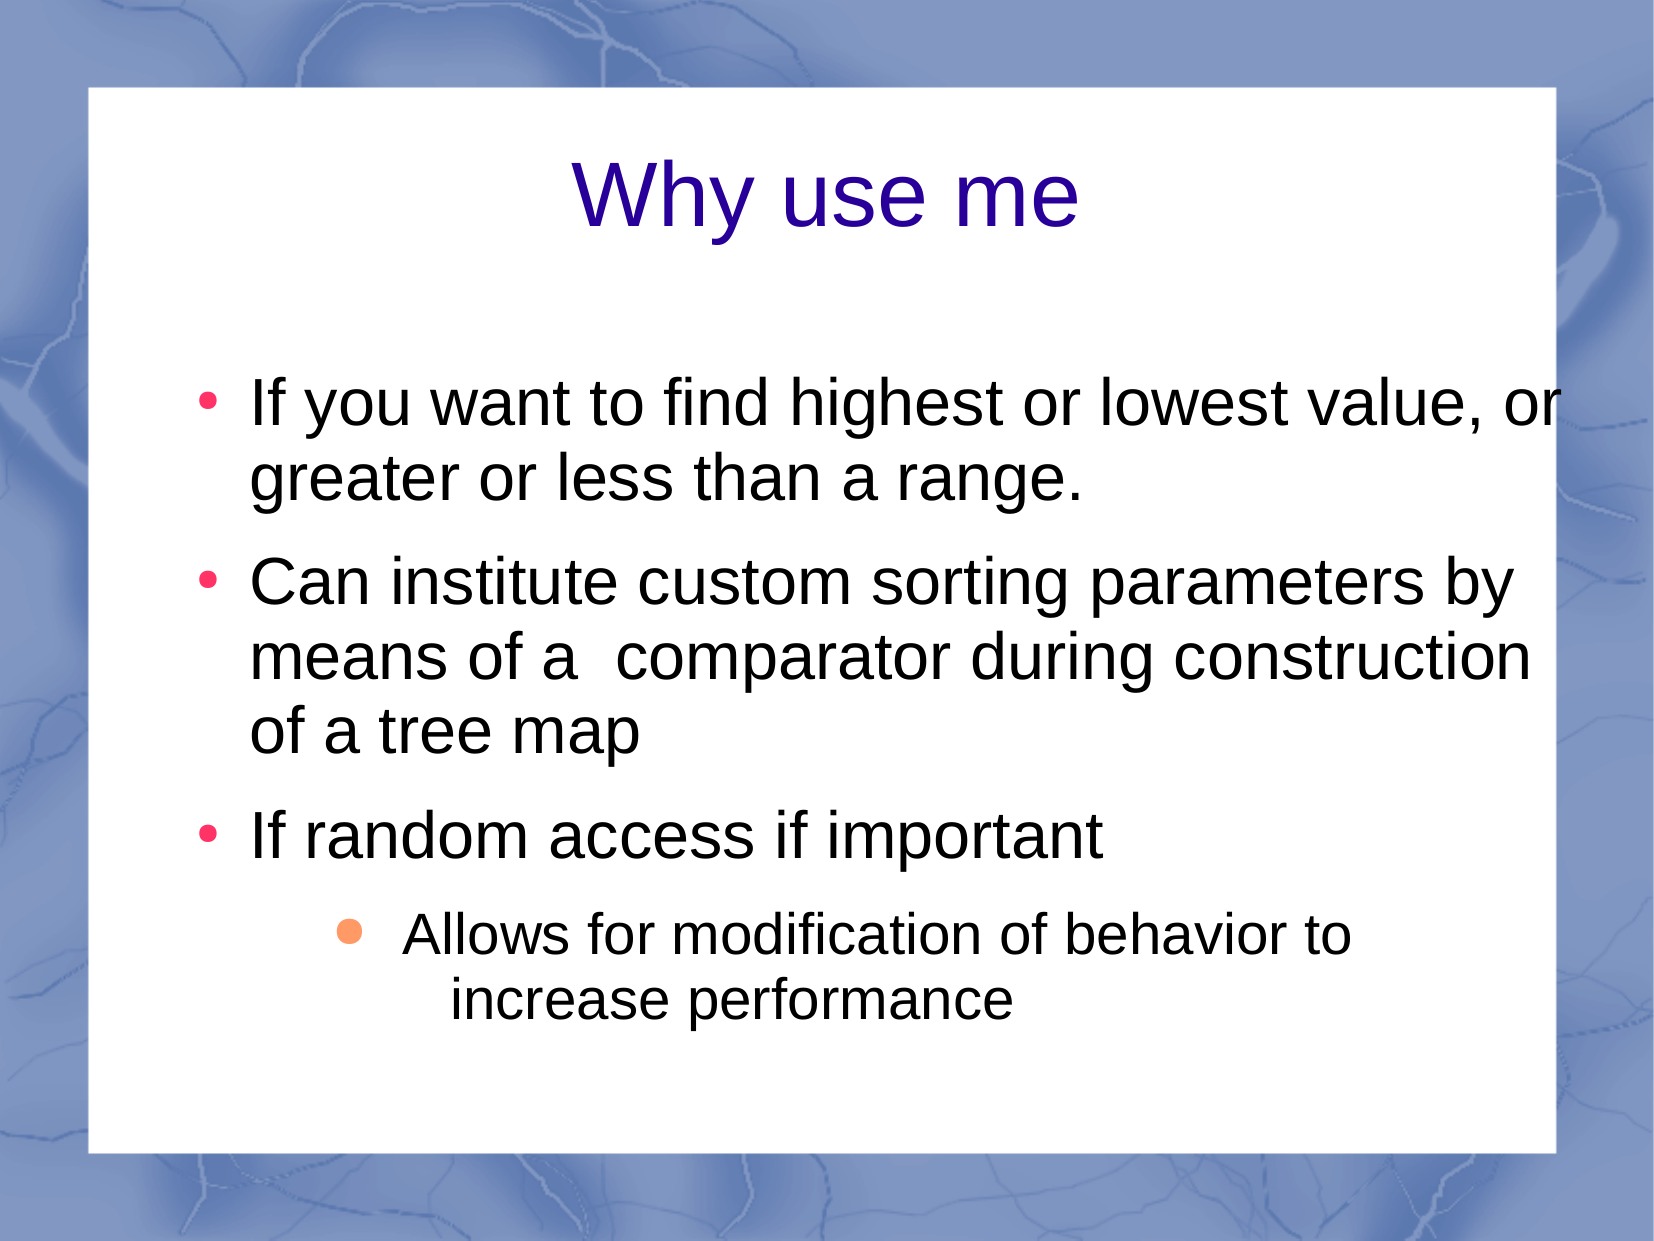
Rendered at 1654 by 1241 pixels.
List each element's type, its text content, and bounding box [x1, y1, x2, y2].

title Why use me [118, 90, 1536, 298]
list If you want to find highest or lowest value, or greater or less than a range. Can institute custom sorting parameters by means of a comparator during construction of a tree map If random access if important Allows for modification of behavior to increase performance [178, 364, 1570, 1147]
picture [0, 0, 1654, 1241]
